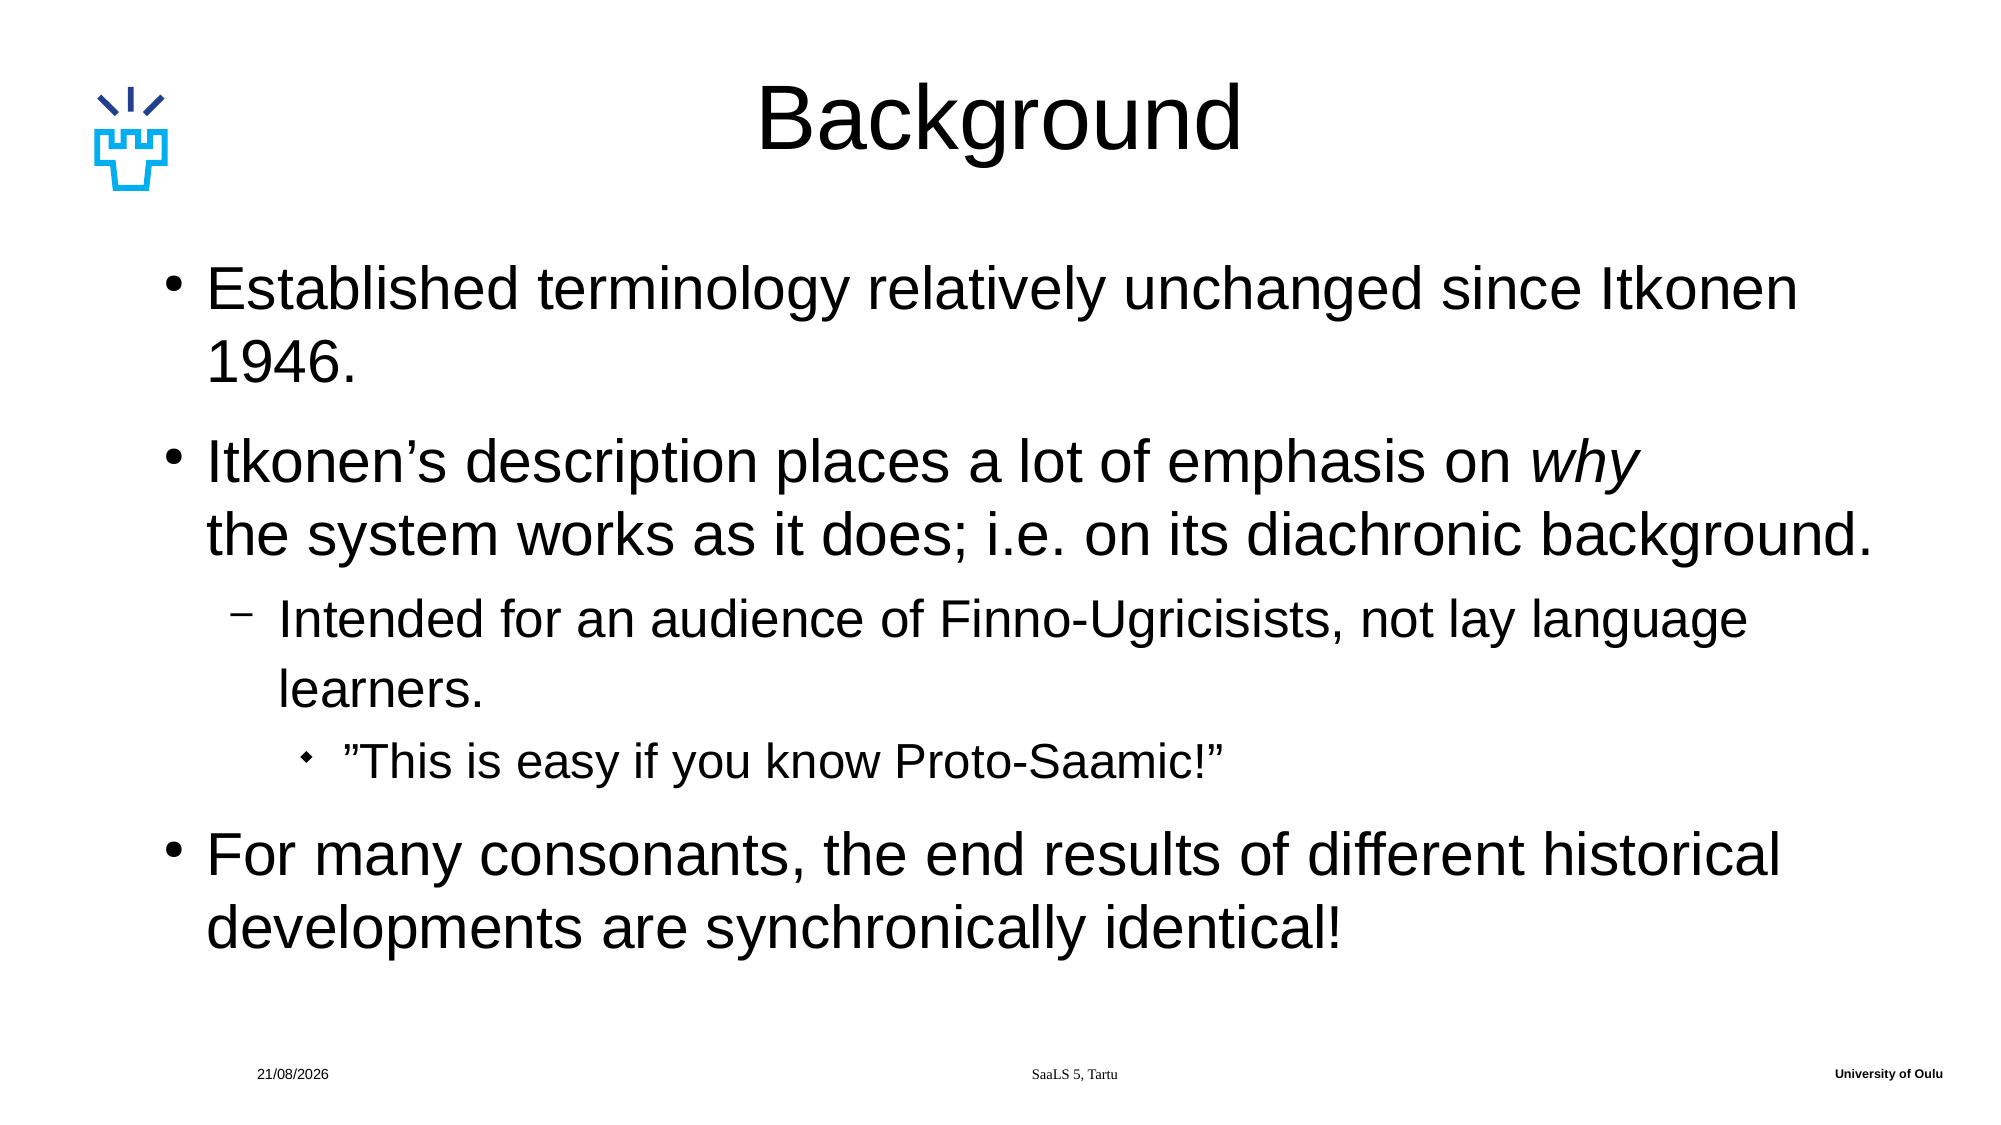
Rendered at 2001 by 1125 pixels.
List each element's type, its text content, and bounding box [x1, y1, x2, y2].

list Established terminology relatively unchanged since Itkonen 1946. Itkonen’s description places a lot of emphasis on why the system works as it does; i.e. on its diachronic background. Intended for an audience of Finno-Ugricisists, not lay language learners. ”This is easy if you know Proto-Saamic!” For many consonants, the end results of different historical developments are synchronically identical! [149, 249, 1903, 1019]
title Background [721, 16, 1279, 220]
